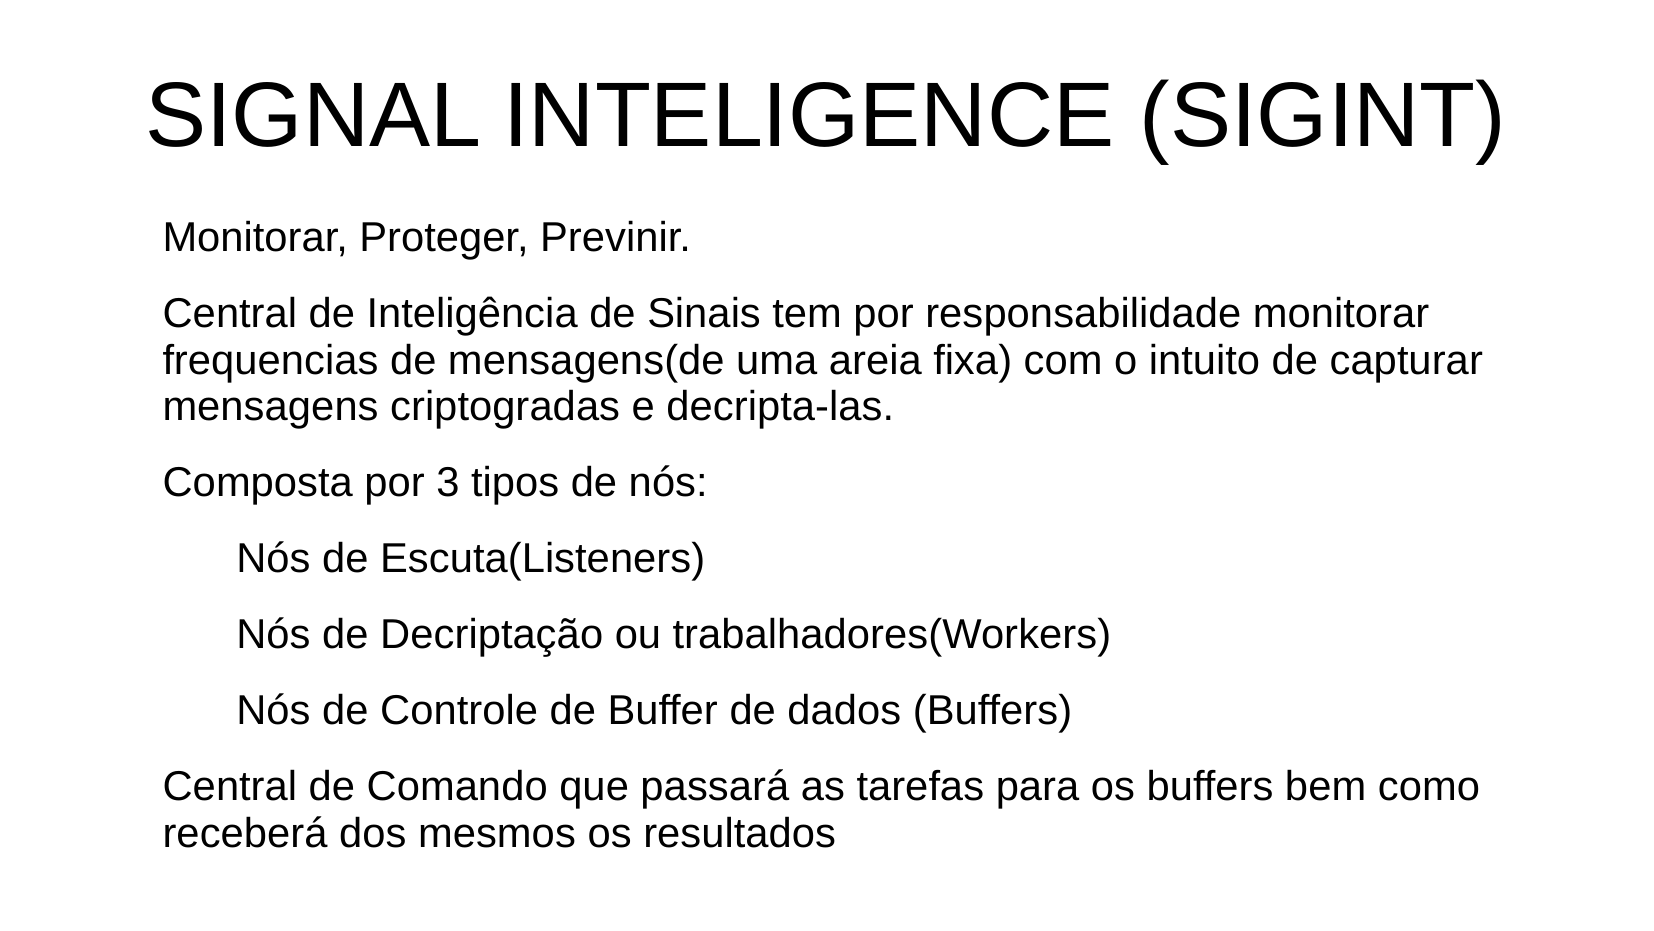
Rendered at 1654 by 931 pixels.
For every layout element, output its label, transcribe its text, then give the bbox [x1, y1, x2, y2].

text_box Monitorar, Proteger, Previnir. Central de Inteligência de Sinais tem por responsabilidade monitorar frequencias de mensagens(de uma areia fixa) com o intuito de capturar mensagens criptogradas e decripta-las. Composta por 3 tipos de nós: Nós de Escuta(Listeners) Nós de Decriptação ou trabalhadores(Workers) Nós de Controle de Buffer de dados (Buffers) Central de Comando que passará as tarefas para os buffers bem como receberá dos mesmos os resultados [147, 206, 1536, 864]
title SIGNAL INTELIGENCE (SIGINT) [82, 37, 1571, 193]
